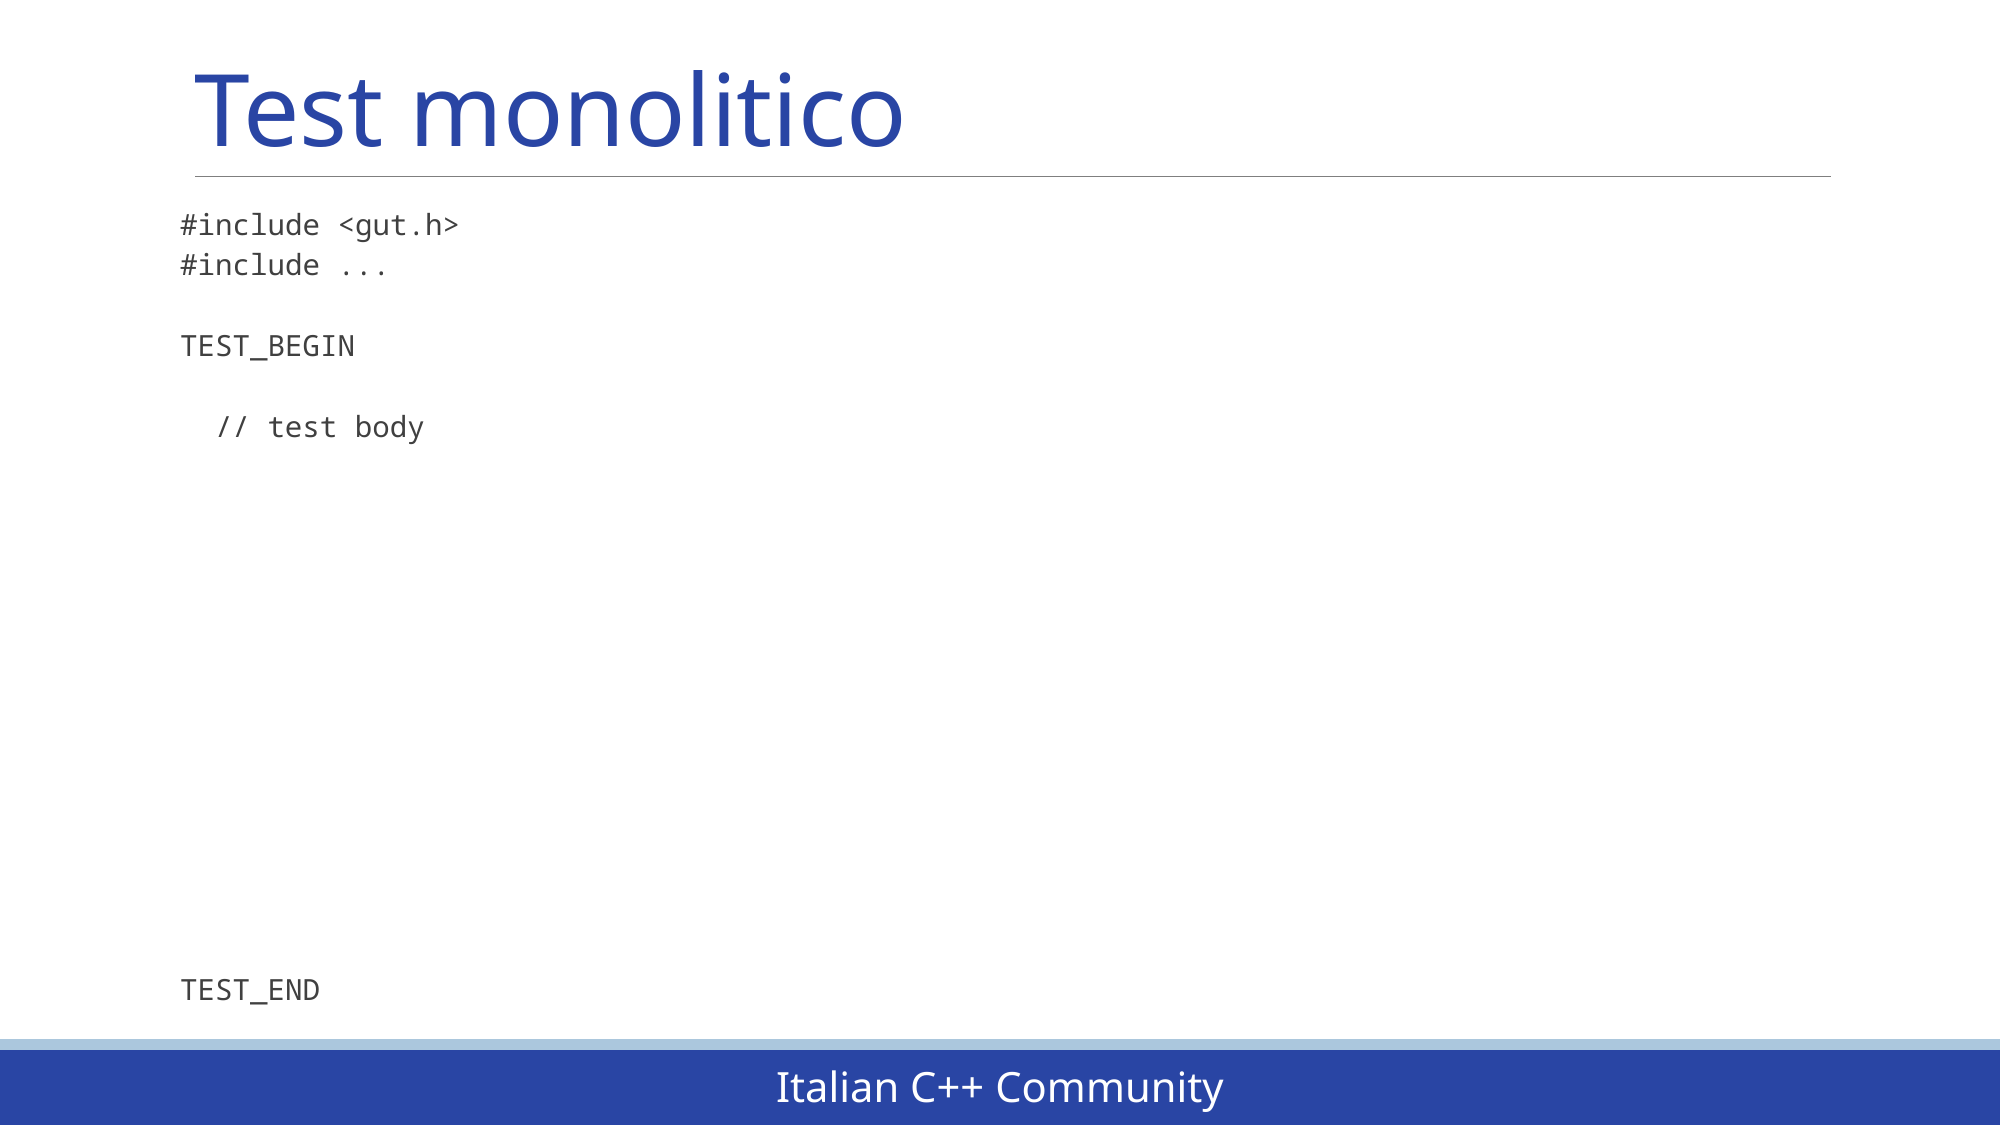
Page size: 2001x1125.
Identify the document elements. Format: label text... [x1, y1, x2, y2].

list #include <gut.h> #include ... TEST_BEGIN // test body TEST_END [179, 202, 1830, 1011]
title Test monolitico [179, 2, 1830, 175]
